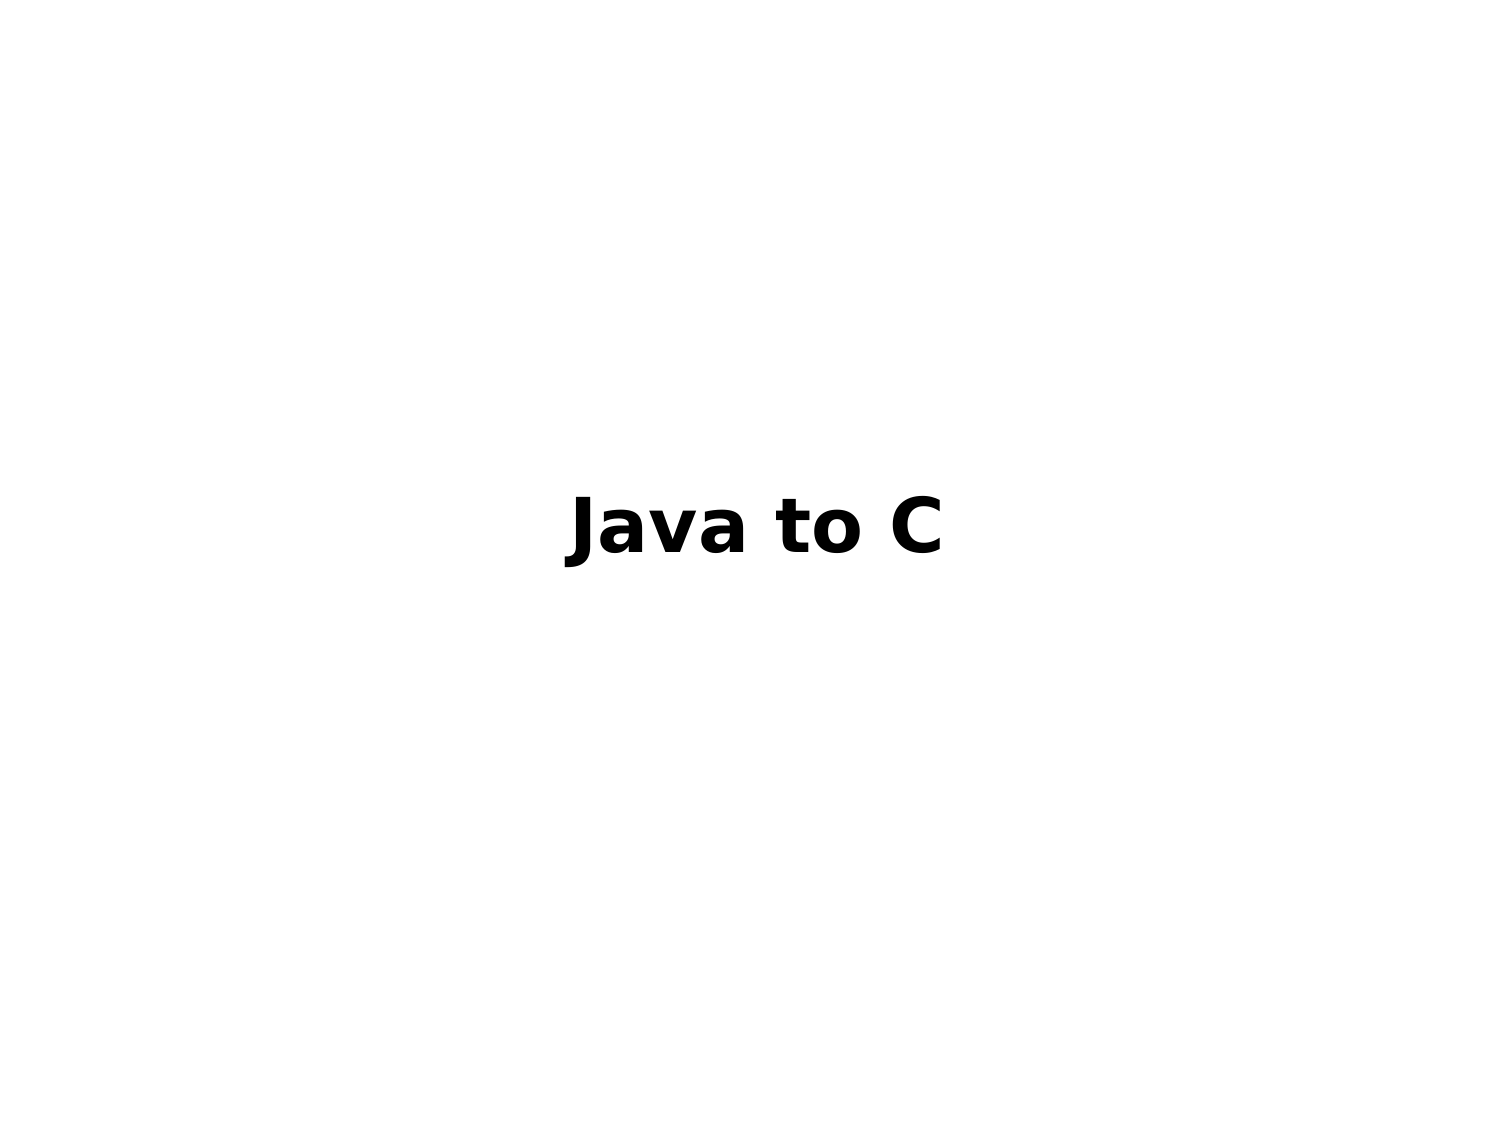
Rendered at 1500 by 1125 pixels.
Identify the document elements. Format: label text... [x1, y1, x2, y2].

title Java to C [82, 460, 1433, 593]
